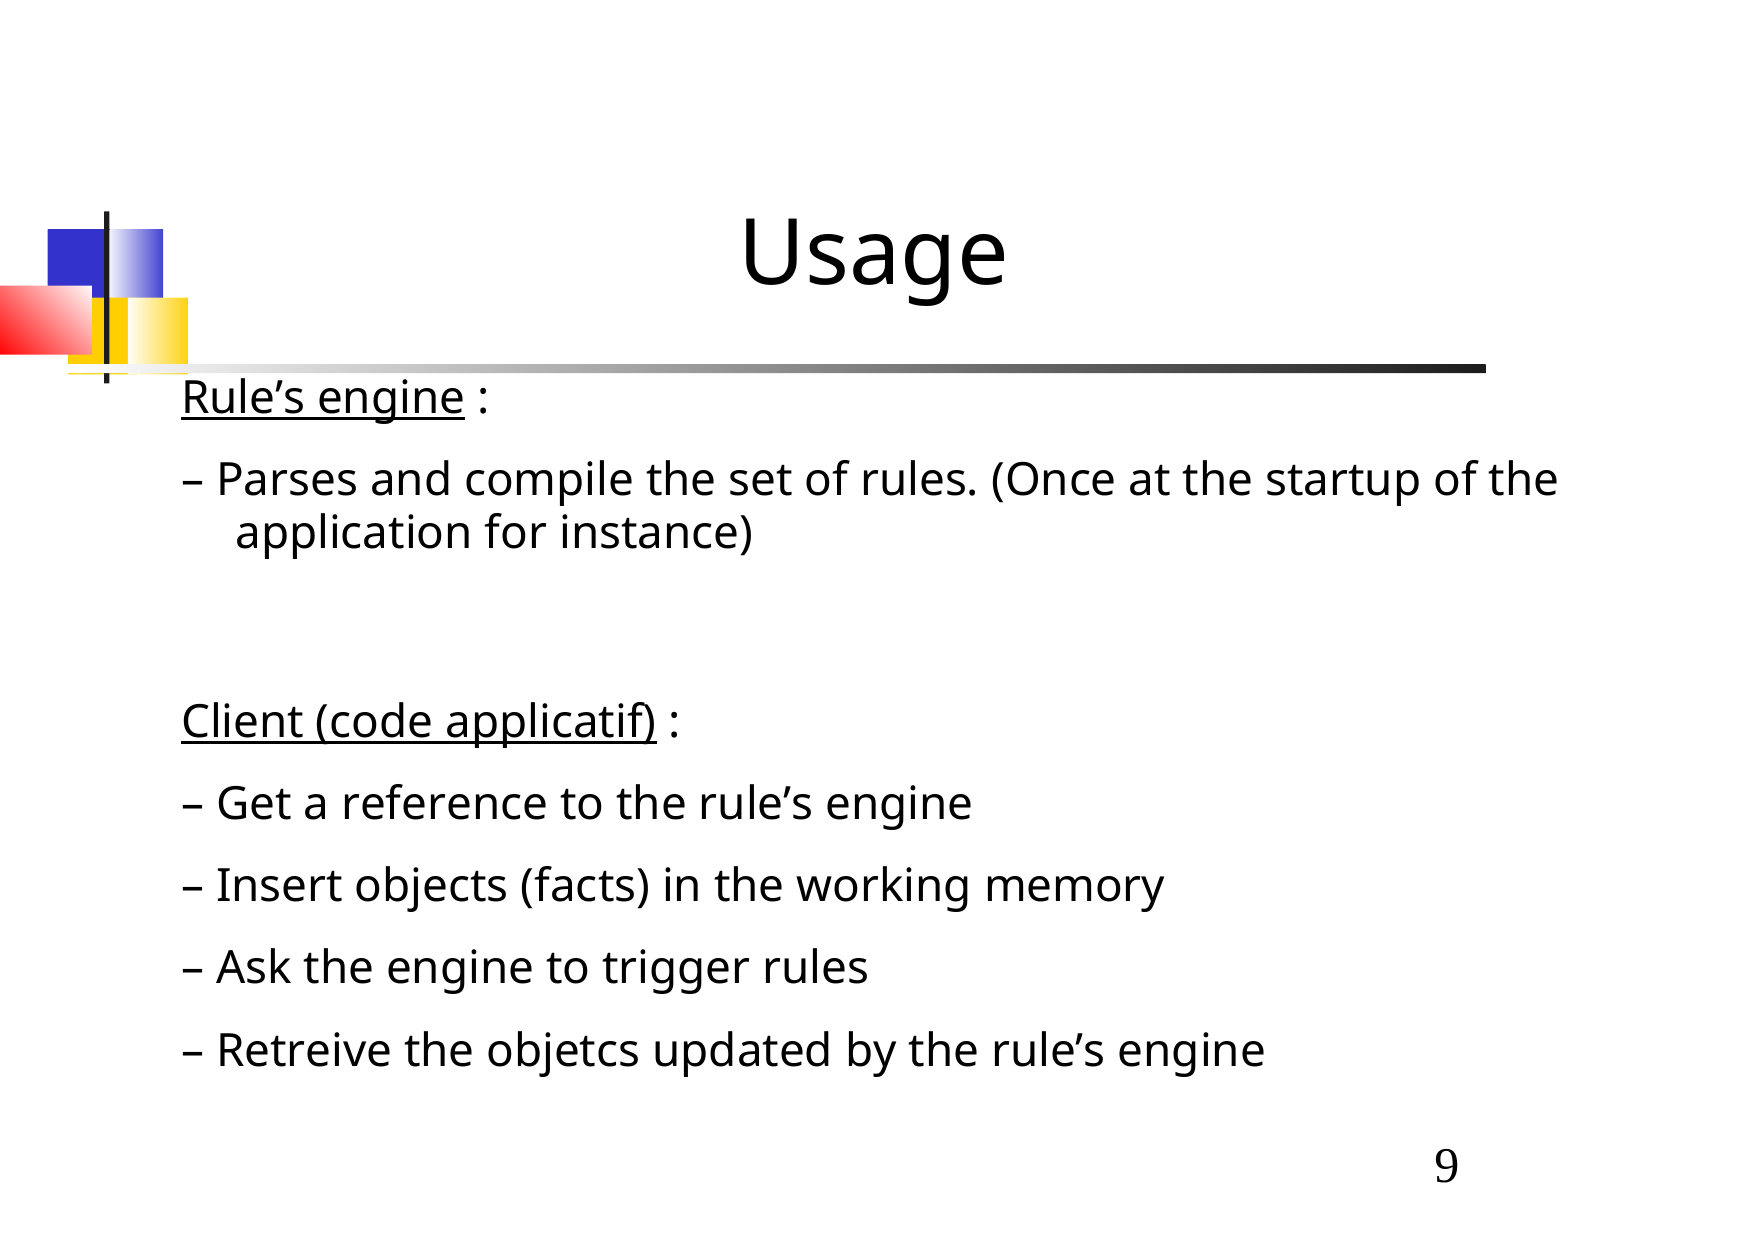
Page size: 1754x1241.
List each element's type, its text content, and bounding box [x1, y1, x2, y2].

title Usage [179, 154, 1569, 351]
list Rule’s engine : – Parses and compile the set of rules. (Once at the startup of the application for instance) Client (code applicatif) : – Get a reference to the rule’s engine – Insert objects (facts) in the working memory – Ask the engine to trigger rules – Retreive the objetcs updated by the rule’s engine [179, 371, 1569, 1080]
